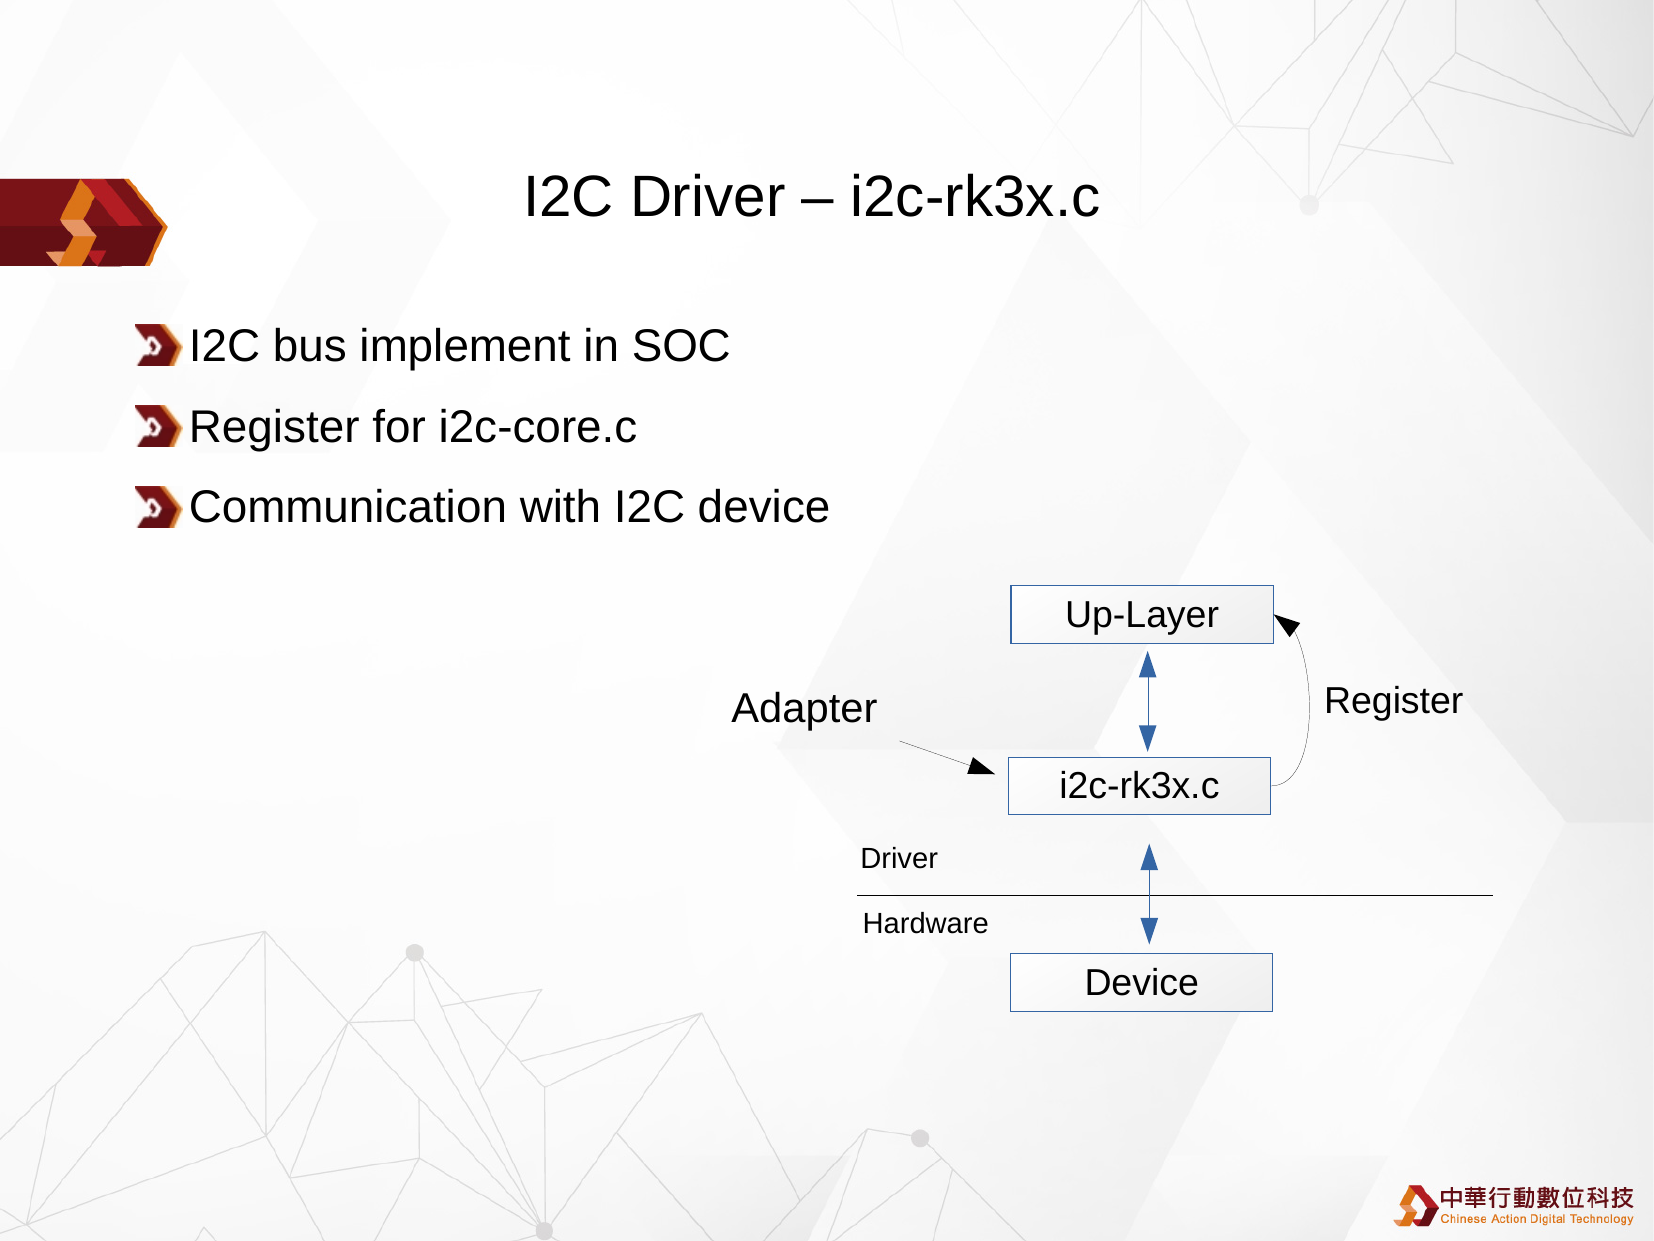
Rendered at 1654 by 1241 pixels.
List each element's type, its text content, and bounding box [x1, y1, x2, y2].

picture [0, 0, 1654, 1241]
title I2C Driver – i2c-rk3x.c [118, 112, 1506, 281]
text_box Driver [845, 834, 1041, 896]
text_box i2c-rk3x.c [1008, 757, 1271, 815]
text_box Device [1010, 953, 1273, 1012]
text_box Adapter [709, 675, 900, 741]
list I2C bus implement in SOC Register for i2c-core.c Communication with I2C device [118, 319, 1571, 1040]
text_box Up-Layer [1010, 585, 1274, 644]
text_box Hardware [847, 900, 1043, 962]
